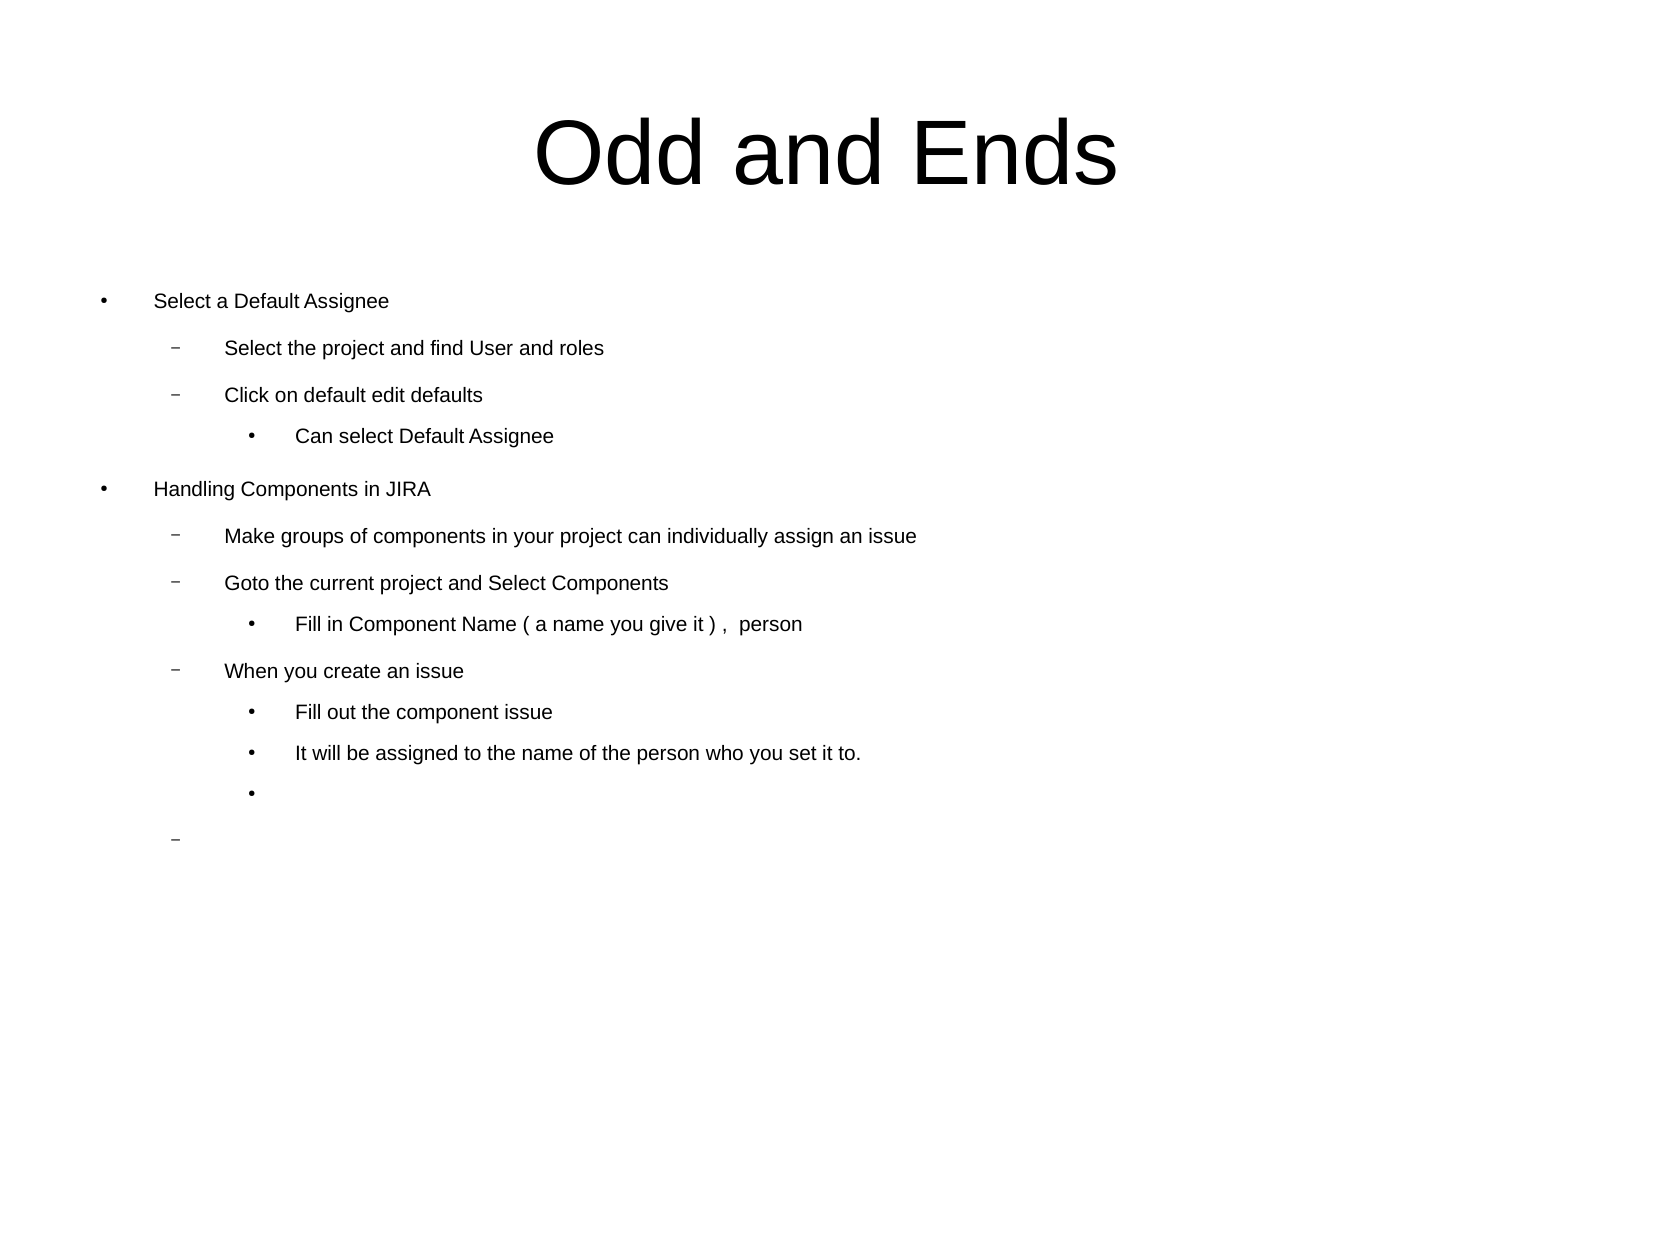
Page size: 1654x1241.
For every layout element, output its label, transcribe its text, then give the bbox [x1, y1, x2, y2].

title Odd and Ends [82, 49, 1571, 257]
list Select a Default Assignee Select the project and find User and roles Click on default edit defaults Can select Default Assignee Handling Components in JIRA Make groups of components in your project can individually assign an issue Goto the current project and Select Components Fill in Component Name ( a name you give it ) , person When you create an issue Fill out the component issue It will be assigned to the name of the person who you set it to. [82, 290, 1571, 1241]
